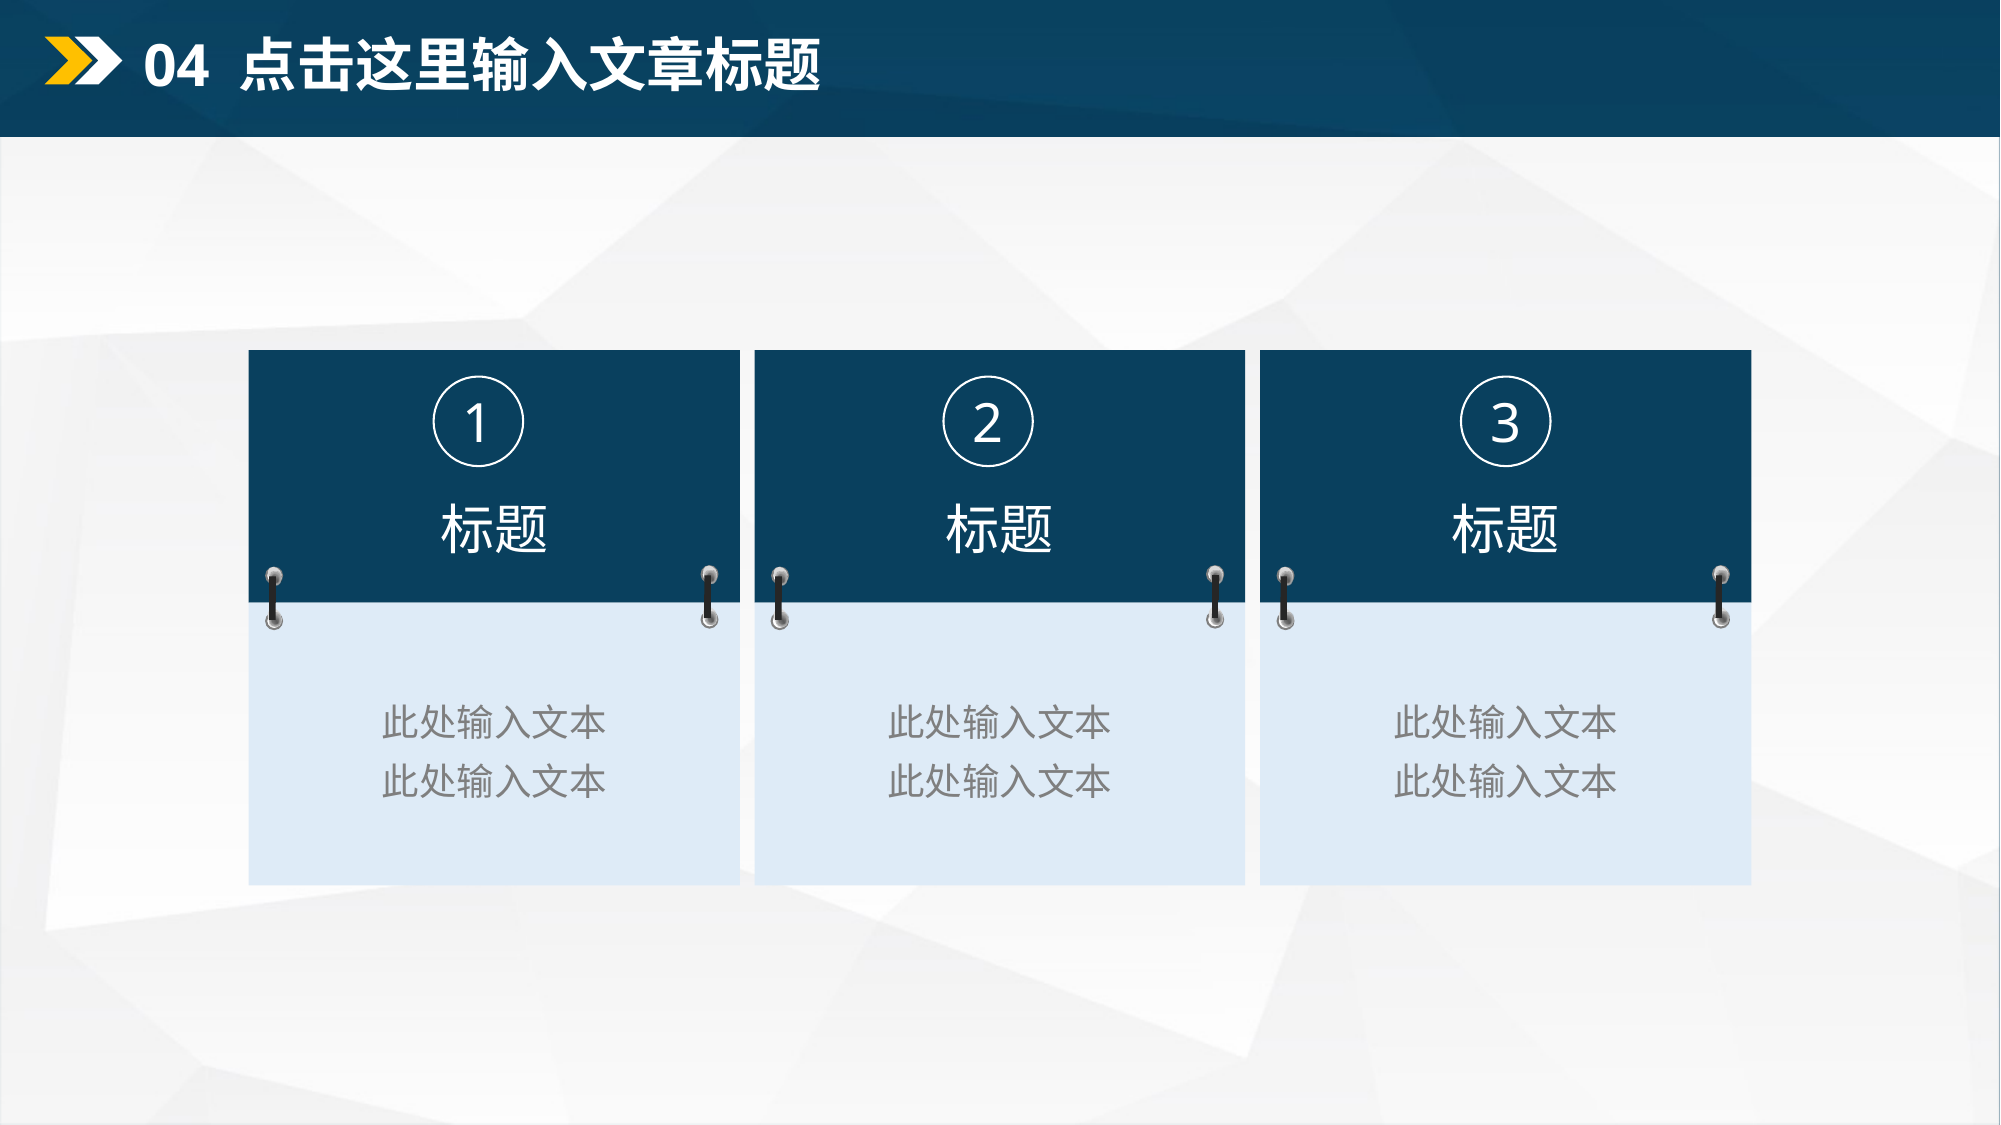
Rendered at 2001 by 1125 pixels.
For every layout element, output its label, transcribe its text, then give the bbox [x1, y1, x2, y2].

text_box 3 [1460, 376, 1551, 467]
text_box [701, 565, 716, 579]
text_box [266, 566, 280, 581]
text_box [266, 576, 279, 626]
text_box 此处输入文本 此处输入文本 [248, 602, 740, 886]
text_box 标题 [248, 350, 740, 602]
text_box [1713, 565, 1727, 628]
text_box 此处输入文本 此处输入文本 [754, 602, 1246, 886]
text_box [1277, 576, 1291, 630]
text_box [74, 36, 123, 85]
text_box [1207, 575, 1221, 628]
text_box [772, 566, 786, 581]
text_box [1277, 566, 1291, 580]
text_box [1207, 565, 1222, 580]
text_box 1 [433, 376, 524, 467]
text_box [701, 575, 715, 628]
text_box [771, 576, 785, 630]
text_box 04 点击这里输入文章标题 [128, 21, 837, 106]
text_box 2 [943, 376, 1033, 467]
text_box 标题 [1260, 350, 1752, 602]
text_box 此处输入文本 此处输入文本 [1260, 602, 1752, 886]
picture [0, 0, 2000, 1125]
text_box 标题 [754, 350, 1246, 602]
text_box [44, 36, 93, 85]
